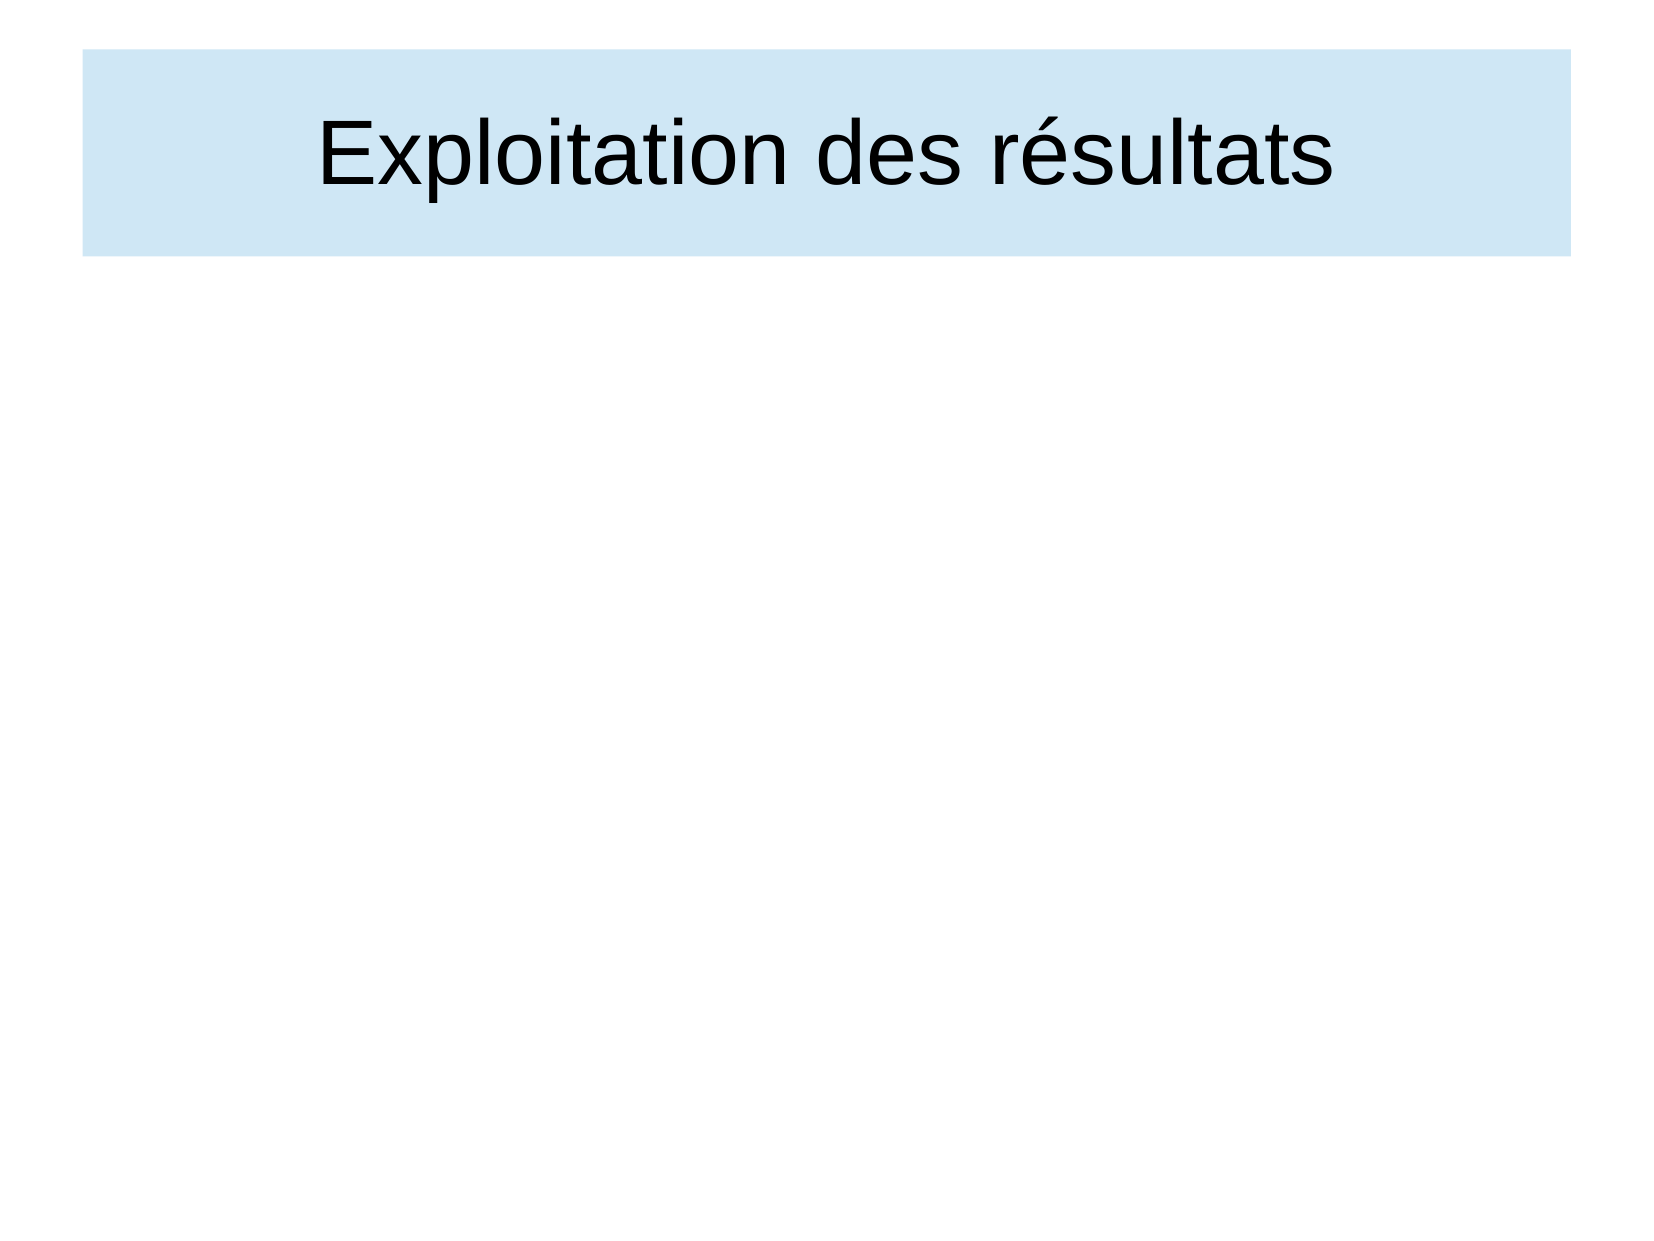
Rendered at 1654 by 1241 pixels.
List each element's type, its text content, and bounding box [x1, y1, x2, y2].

title Exploitation des résultats [82, 49, 1571, 257]
